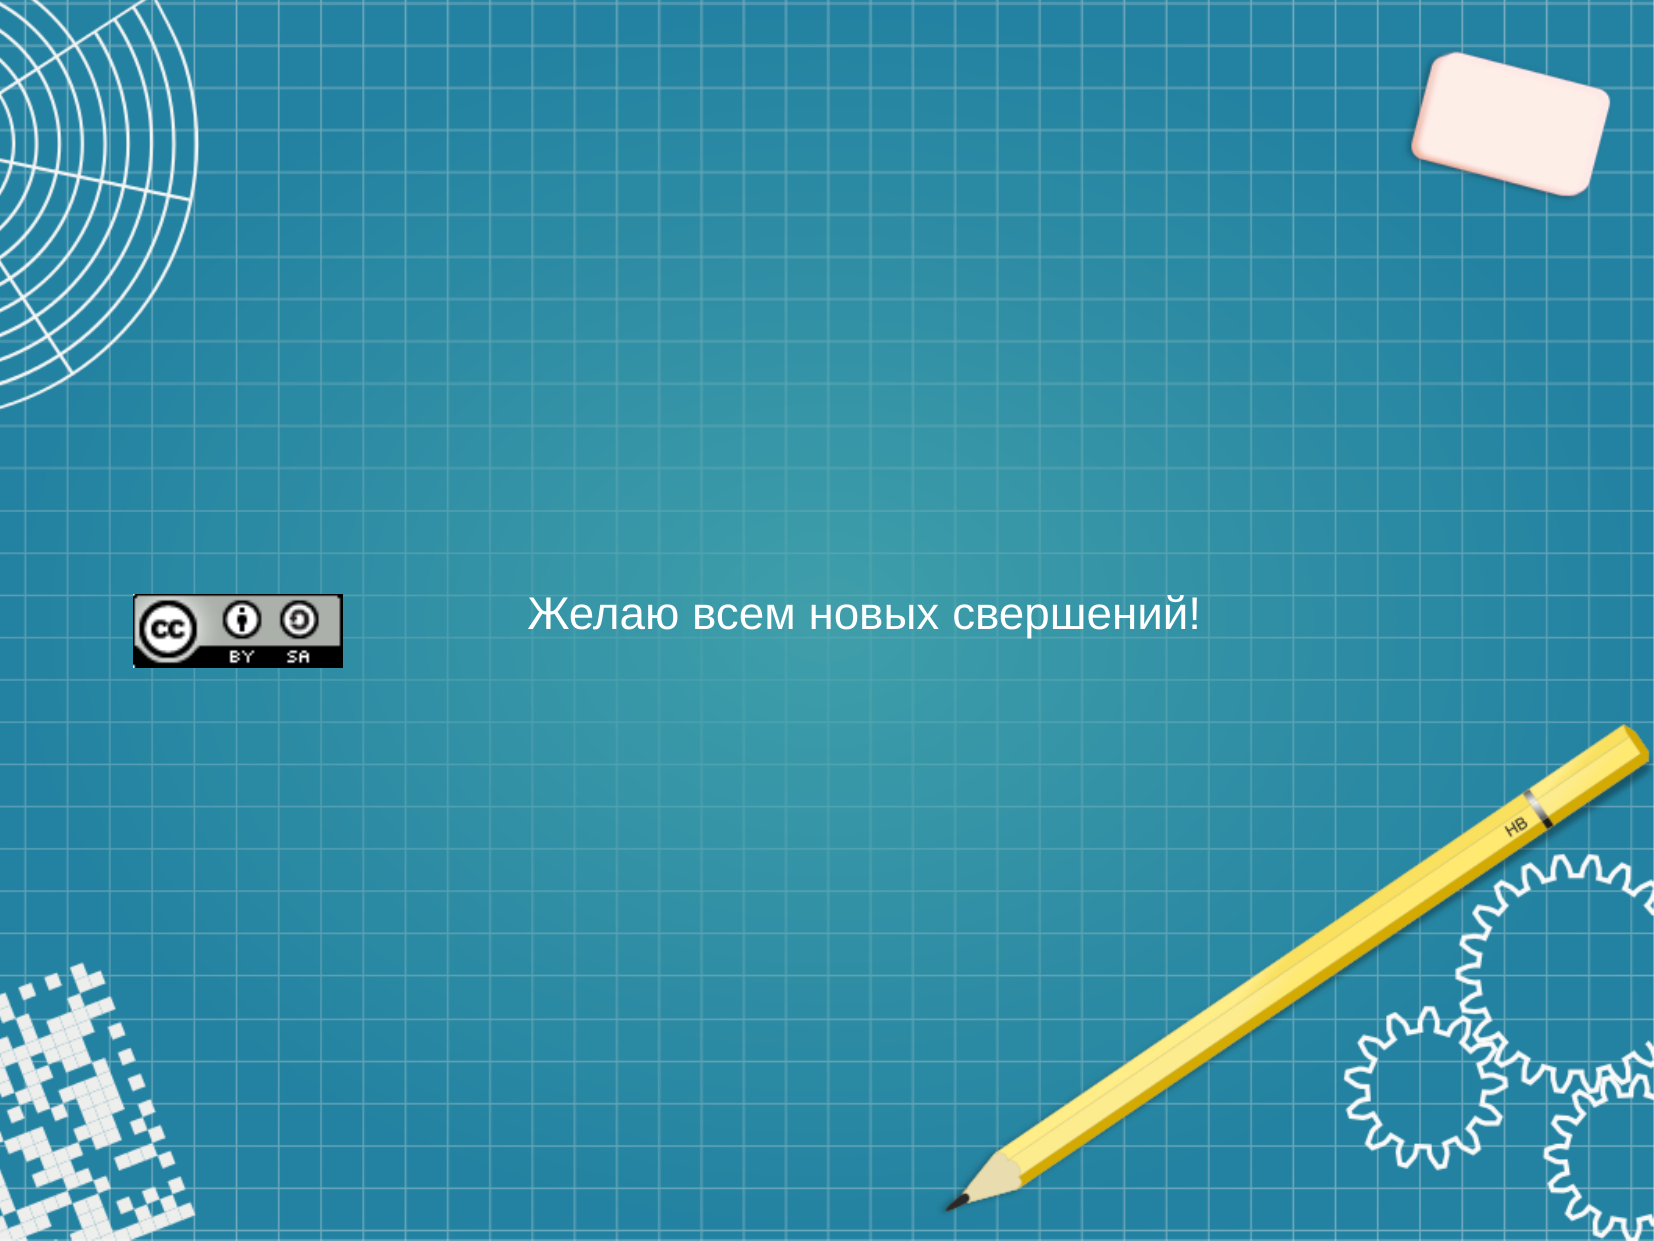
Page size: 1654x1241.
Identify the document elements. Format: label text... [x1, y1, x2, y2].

title Желаю всем новых свершений! [273, 510, 1456, 718]
picture [0, 0, 1654, 1241]
